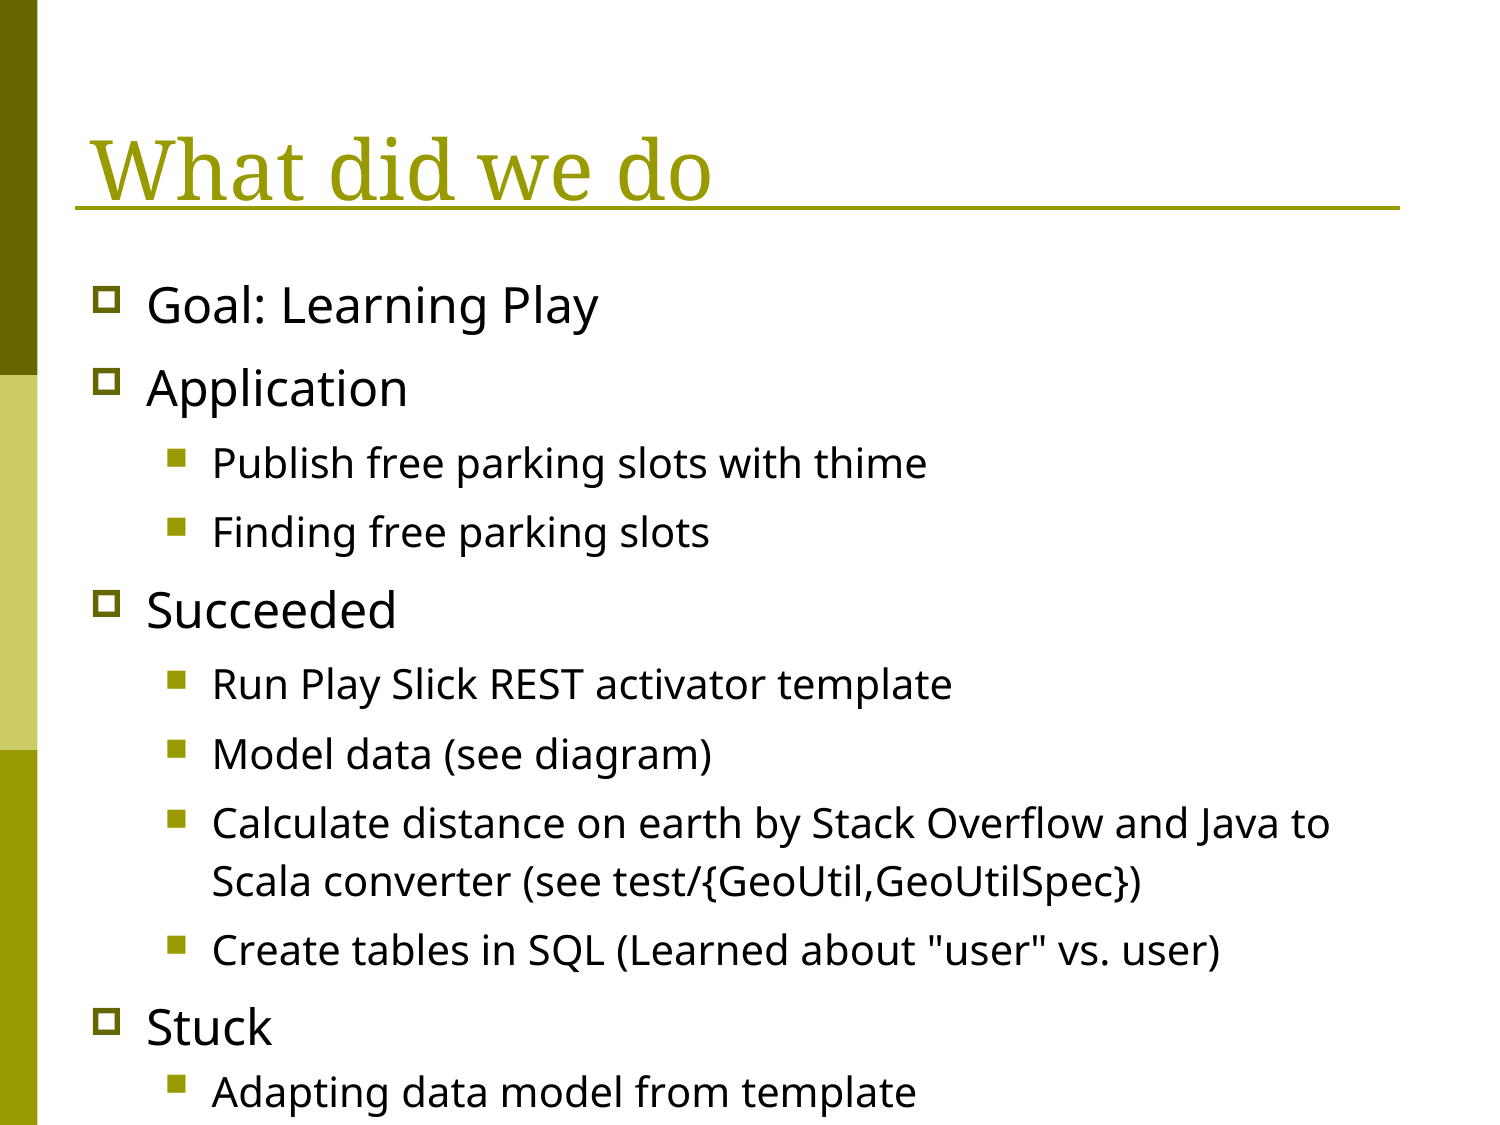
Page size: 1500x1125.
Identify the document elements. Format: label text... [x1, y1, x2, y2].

list Goal: Learning Play Application Publish free parking slots with thime Finding free parking slots Succeeded Run Play Slick REST activator template Model data (see diagram) Calculate distance on earth by Stack Overflow and Java to Scala converter (see test/{GeoUtil,GeoUtilSpec}) Create tables in SQL (Learned about "user" vs. user) Stuck Adapting data model from template Compiler message „No matching Shape found ...“ [75, 262, 1426, 1100]
title What did we do [75, 45, 1426, 233]
